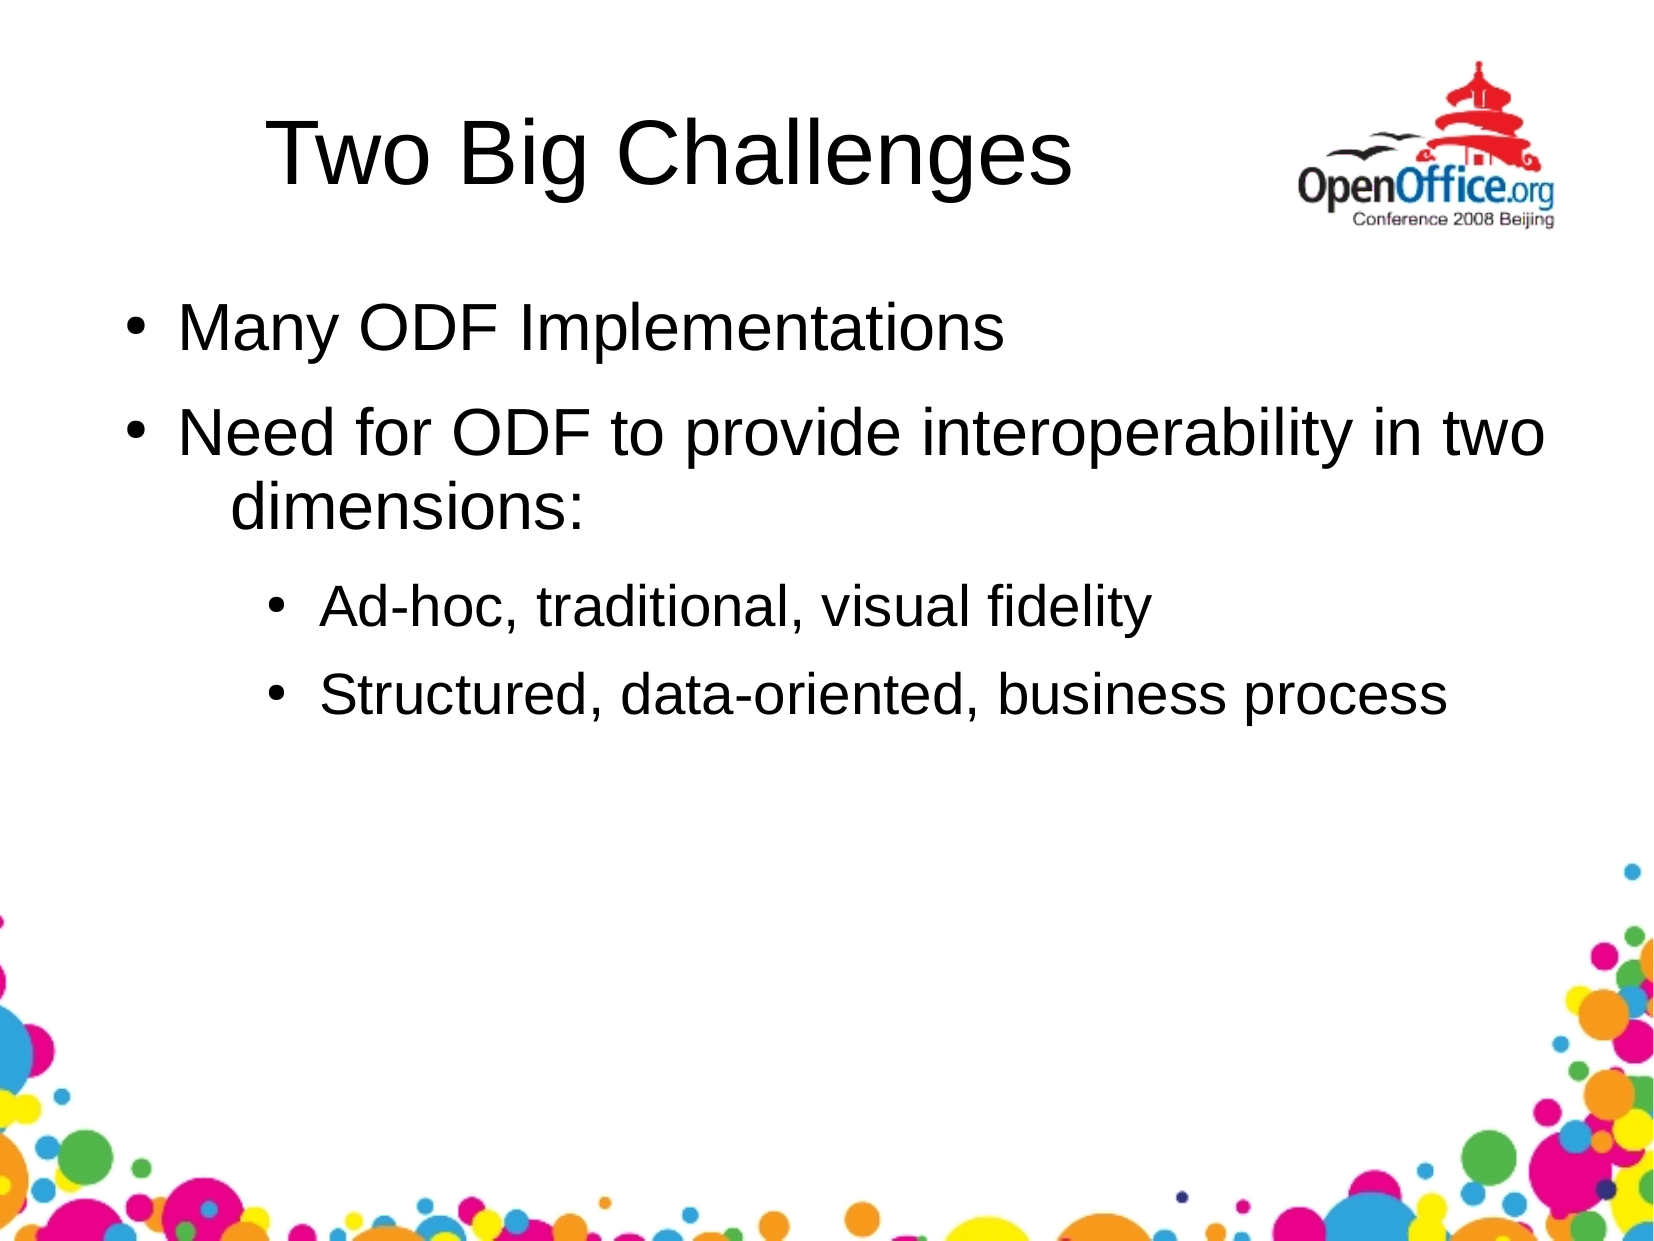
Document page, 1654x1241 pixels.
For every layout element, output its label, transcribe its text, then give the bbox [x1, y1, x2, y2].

picture [1285, 51, 1569, 250]
picture [0, 810, 1654, 1241]
list Many ODF Implementations Need for ODF to provide interoperability in two dimensions: Ad-hoc, traditional, visual fidelity Structured, data-oriented, business process [88, 290, 1577, 1094]
title Two Big Challenges [82, 56, 1258, 250]
